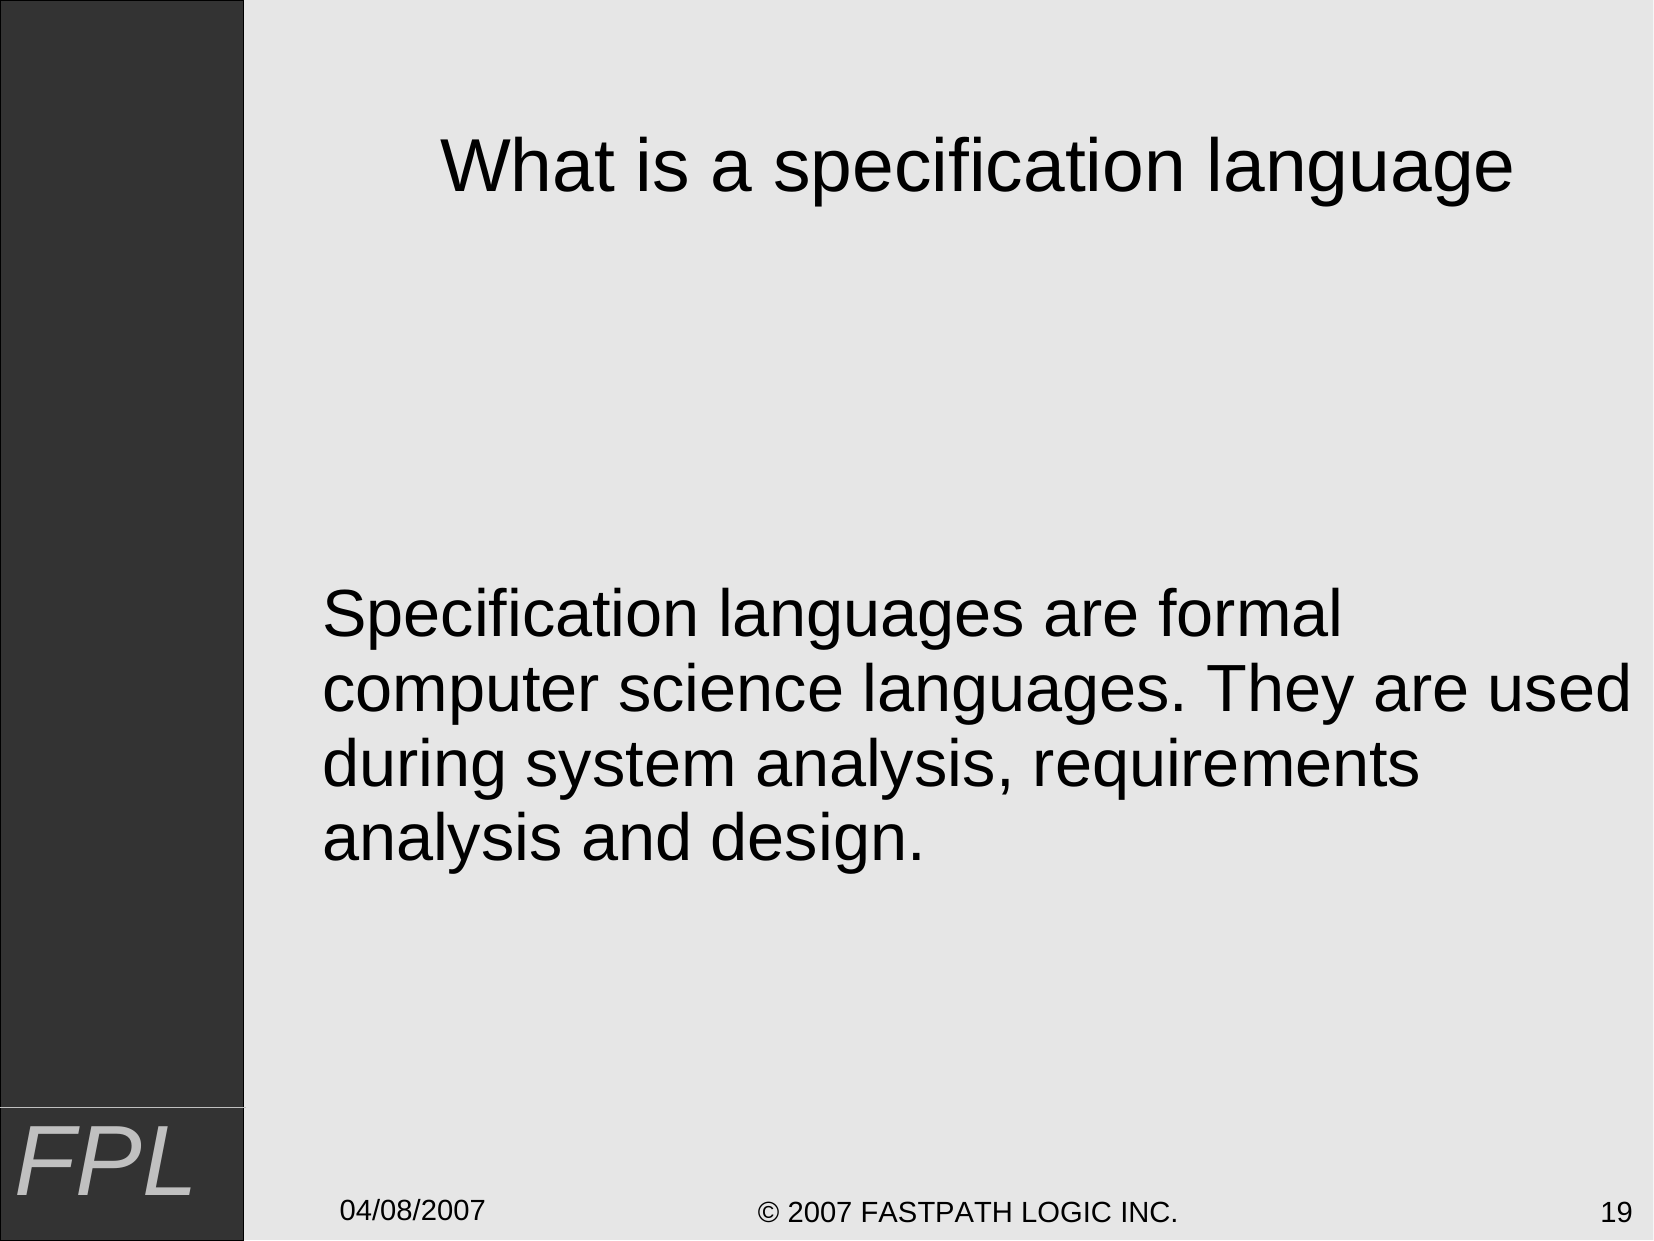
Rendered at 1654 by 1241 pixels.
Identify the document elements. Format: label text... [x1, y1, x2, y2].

subtitle Specification languages are formal computer science languages. They are used during system analysis, requirements analysis and design. [322, 272, 1635, 1179]
title What is a specification language [427, 57, 1530, 272]
